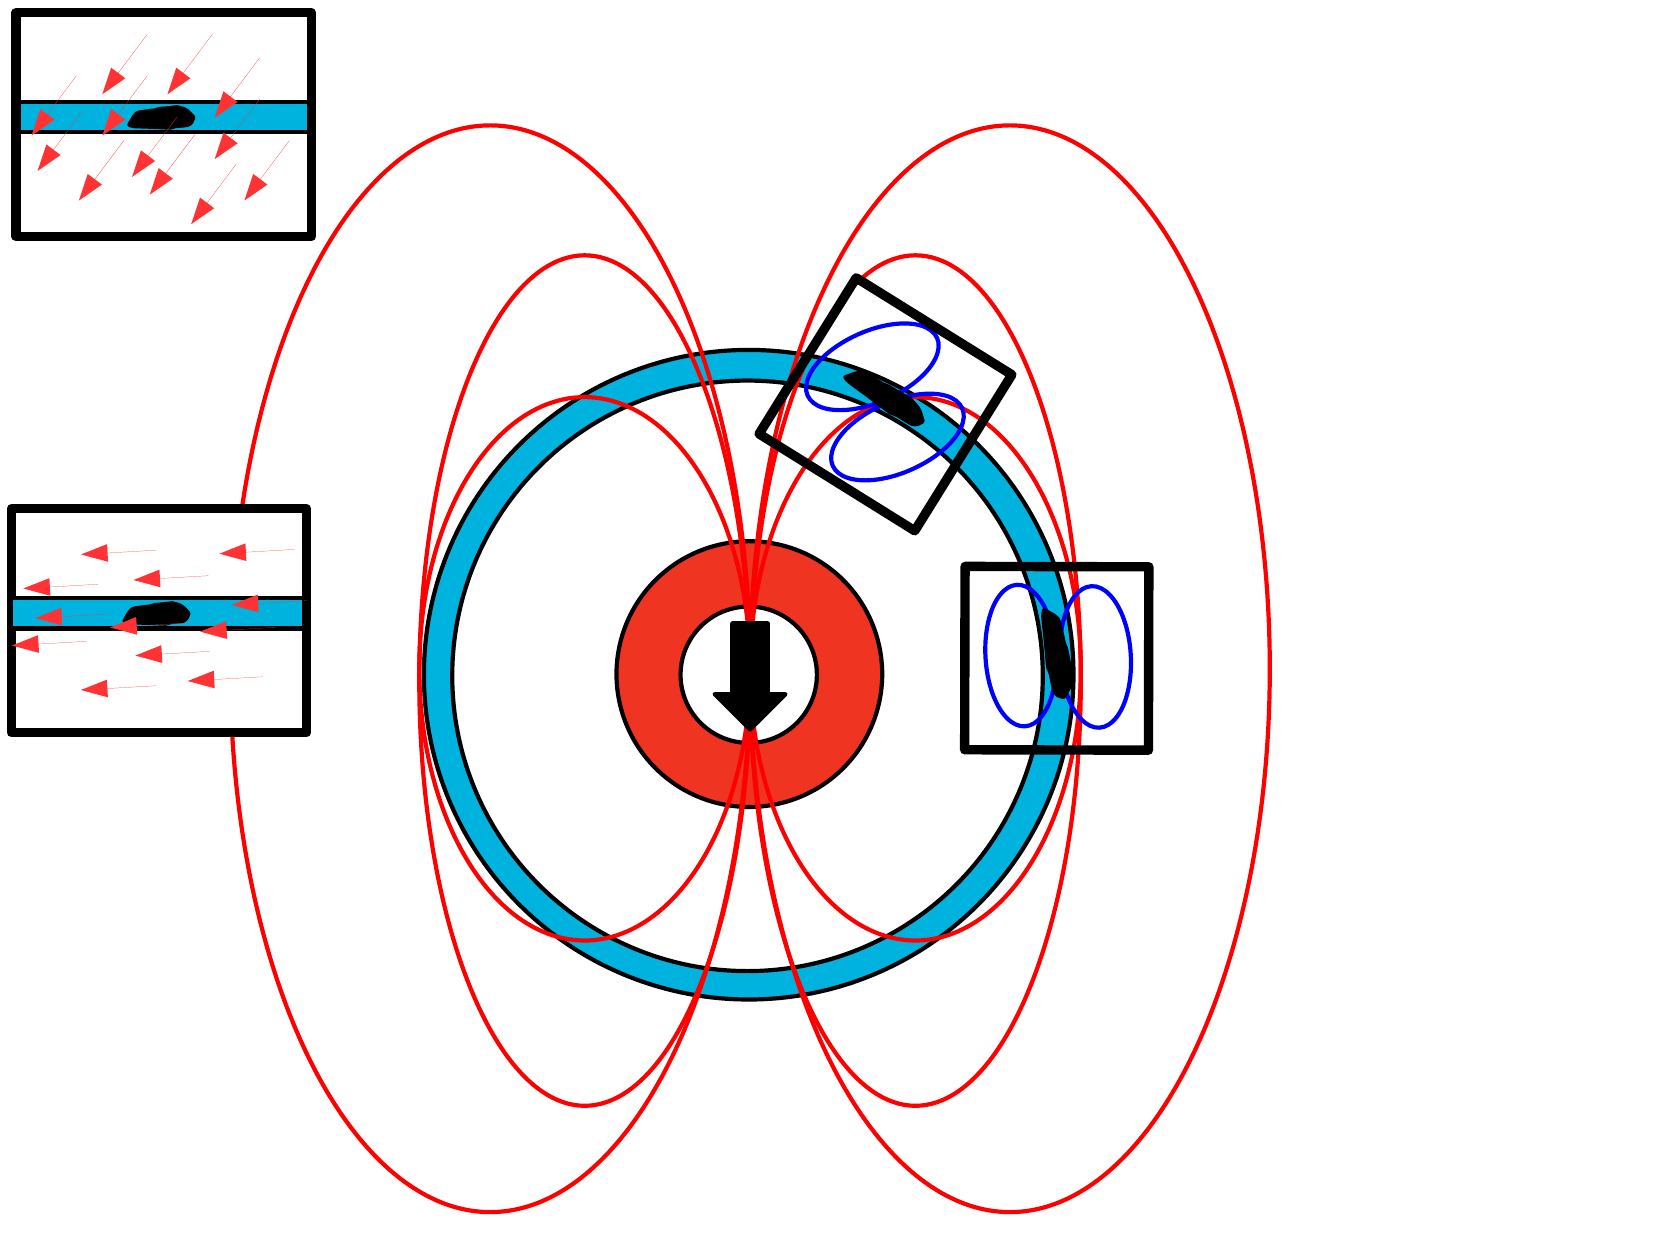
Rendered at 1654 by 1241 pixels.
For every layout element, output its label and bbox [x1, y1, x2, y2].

text_box [970, 572, 1074, 745]
text_box [767, 416, 777, 435]
text_box [108, 101, 257, 133]
text_box [37, 101, 127, 133]
text_box [236, 101, 307, 133]
text_box [785, 397, 789, 408]
text_box [704, 349, 795, 585]
text_box [813, 429, 842, 476]
text_box [757, 763, 935, 995]
text_box [585, 355, 741, 566]
text_box [21, 101, 56, 133]
text_box [11, 508, 307, 733]
text_box [809, 359, 958, 478]
text_box [759, 453, 801, 566]
text_box [701, 762, 799, 1000]
text_box [423, 400, 1064, 938]
text_box [843, 430, 968, 523]
text_box [562, 759, 744, 995]
text_box [694, 353, 716, 411]
text_box [782, 356, 857, 458]
